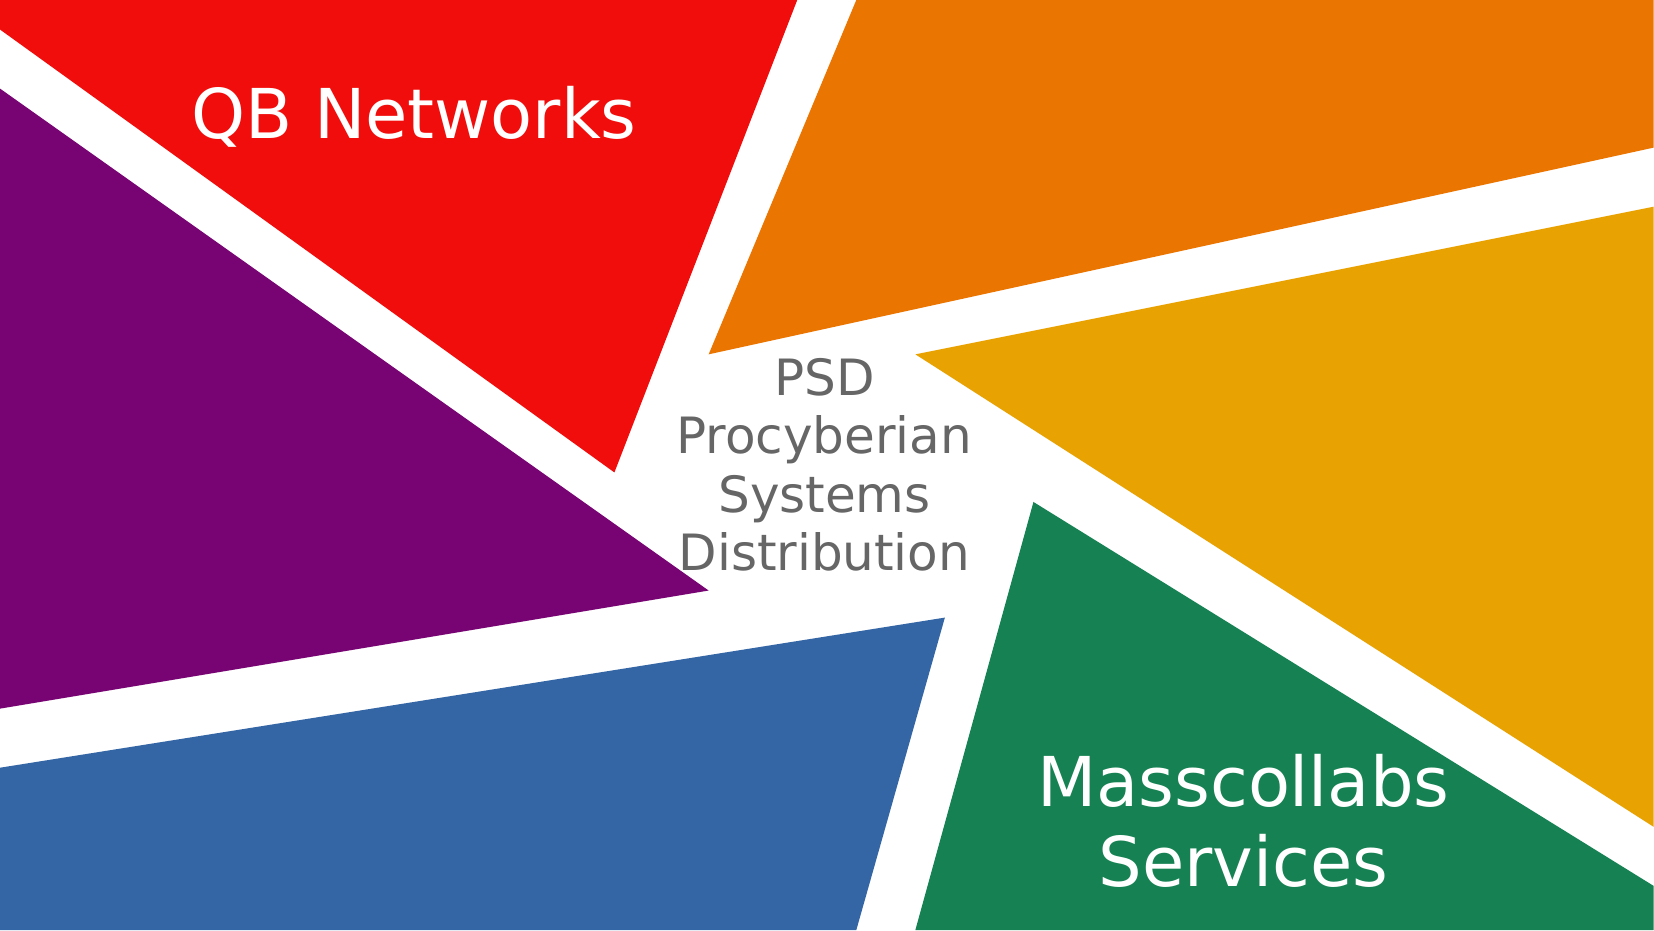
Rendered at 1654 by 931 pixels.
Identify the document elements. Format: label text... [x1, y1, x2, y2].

title QB Networks [82, 37, 746, 193]
title Masscollabs Services [912, 742, 1576, 903]
subtitle PSD Procyberian Systems Distribution [614, 313, 1035, 618]
